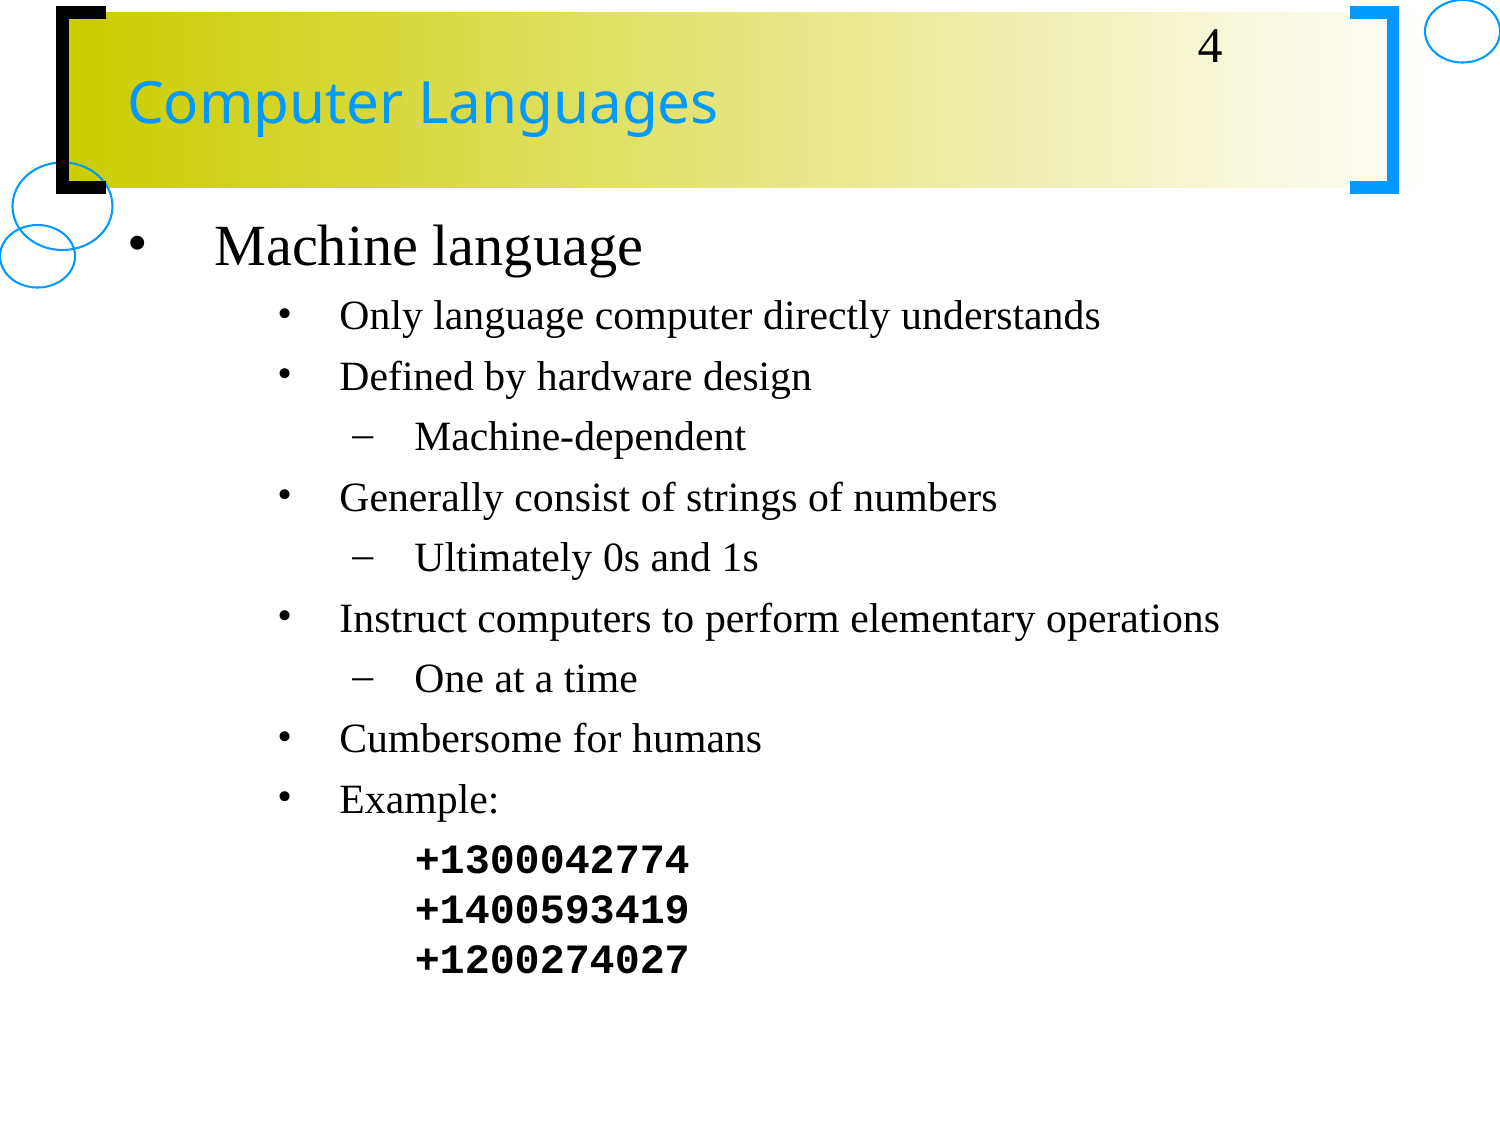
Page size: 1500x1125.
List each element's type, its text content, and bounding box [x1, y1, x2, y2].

title Computer Languages [112, 12, 1388, 188]
list Machine language Only language computer directly understands Defined by hardware design Machine-dependent Generally consist of strings of numbers Ultimately 0s and 1s Instruct computers to perform elementary operations One at a time Cumbersome for humans Example: +1300042774 +1400593419 +1200274027 [112, 199, 1388, 1063]
